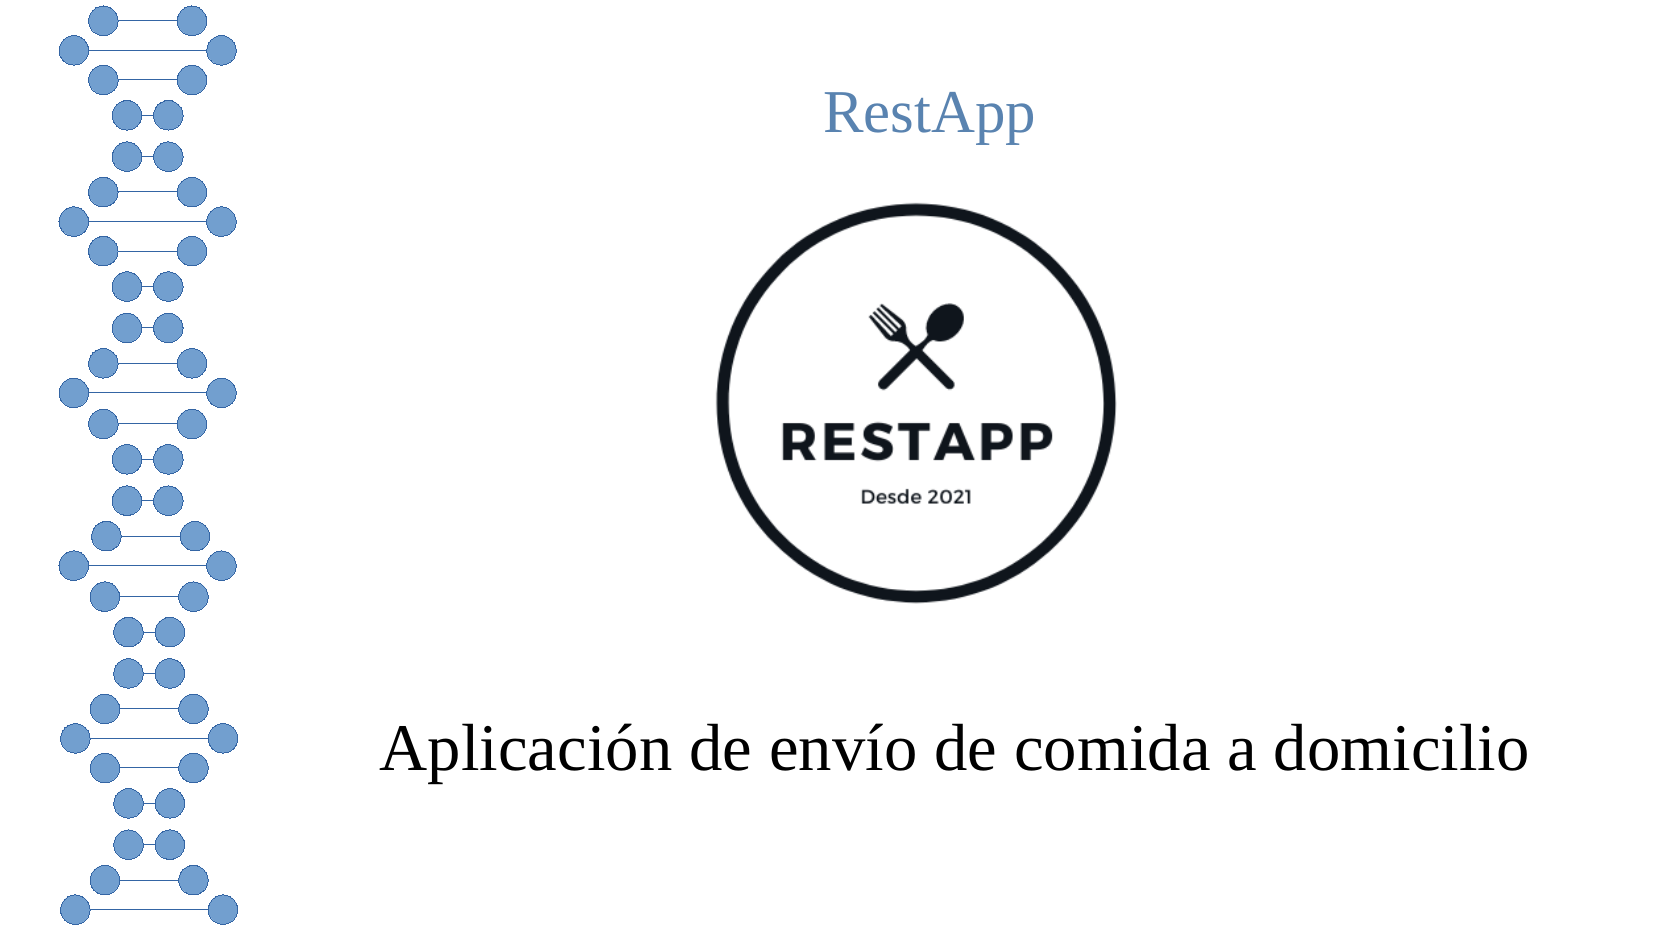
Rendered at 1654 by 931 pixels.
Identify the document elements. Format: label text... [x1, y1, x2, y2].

subtitle Aplicación de envío de comida a domicilio [291, 255, 1621, 796]
picture [587, 189, 1246, 255]
title RestApp [265, 35, 1595, 189]
